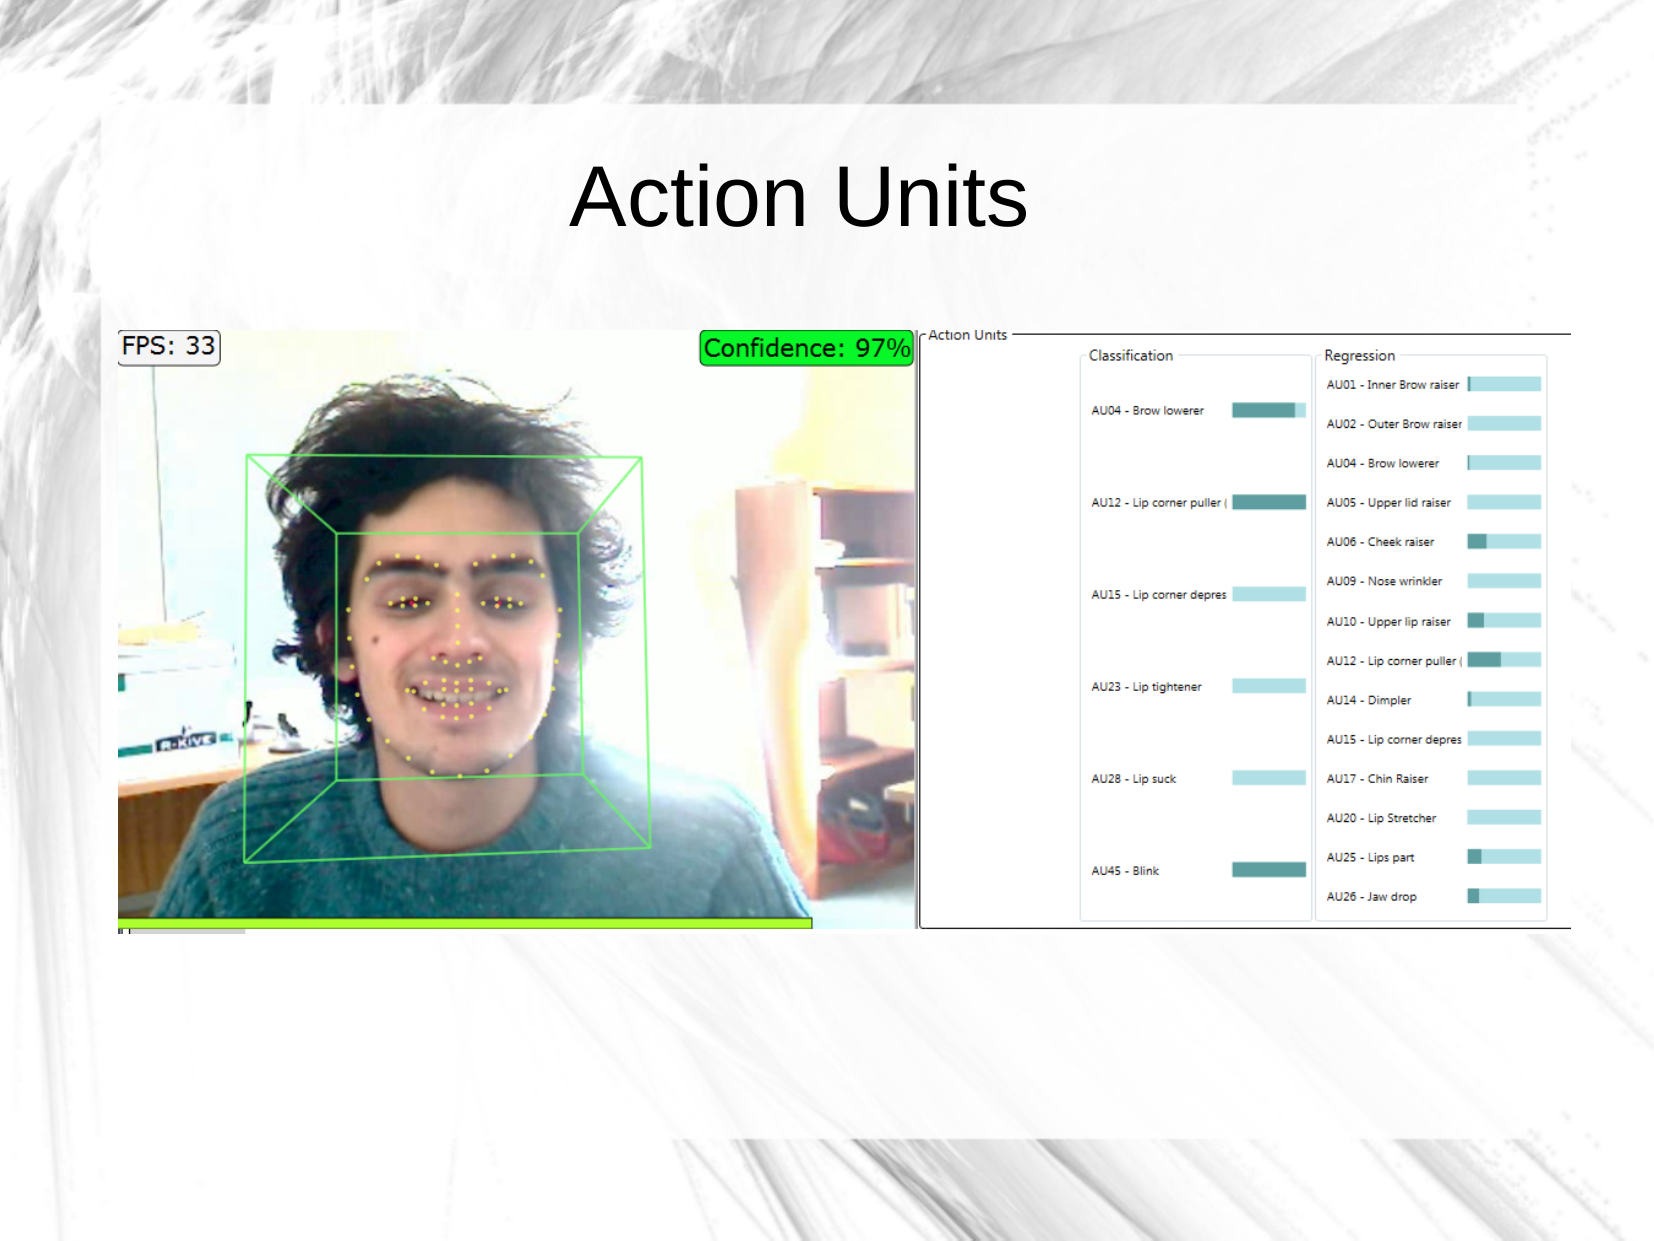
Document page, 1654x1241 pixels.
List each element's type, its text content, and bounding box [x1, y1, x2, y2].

title Action Units [118, 112, 1506, 281]
picture [0, 0, 1654, 1241]
